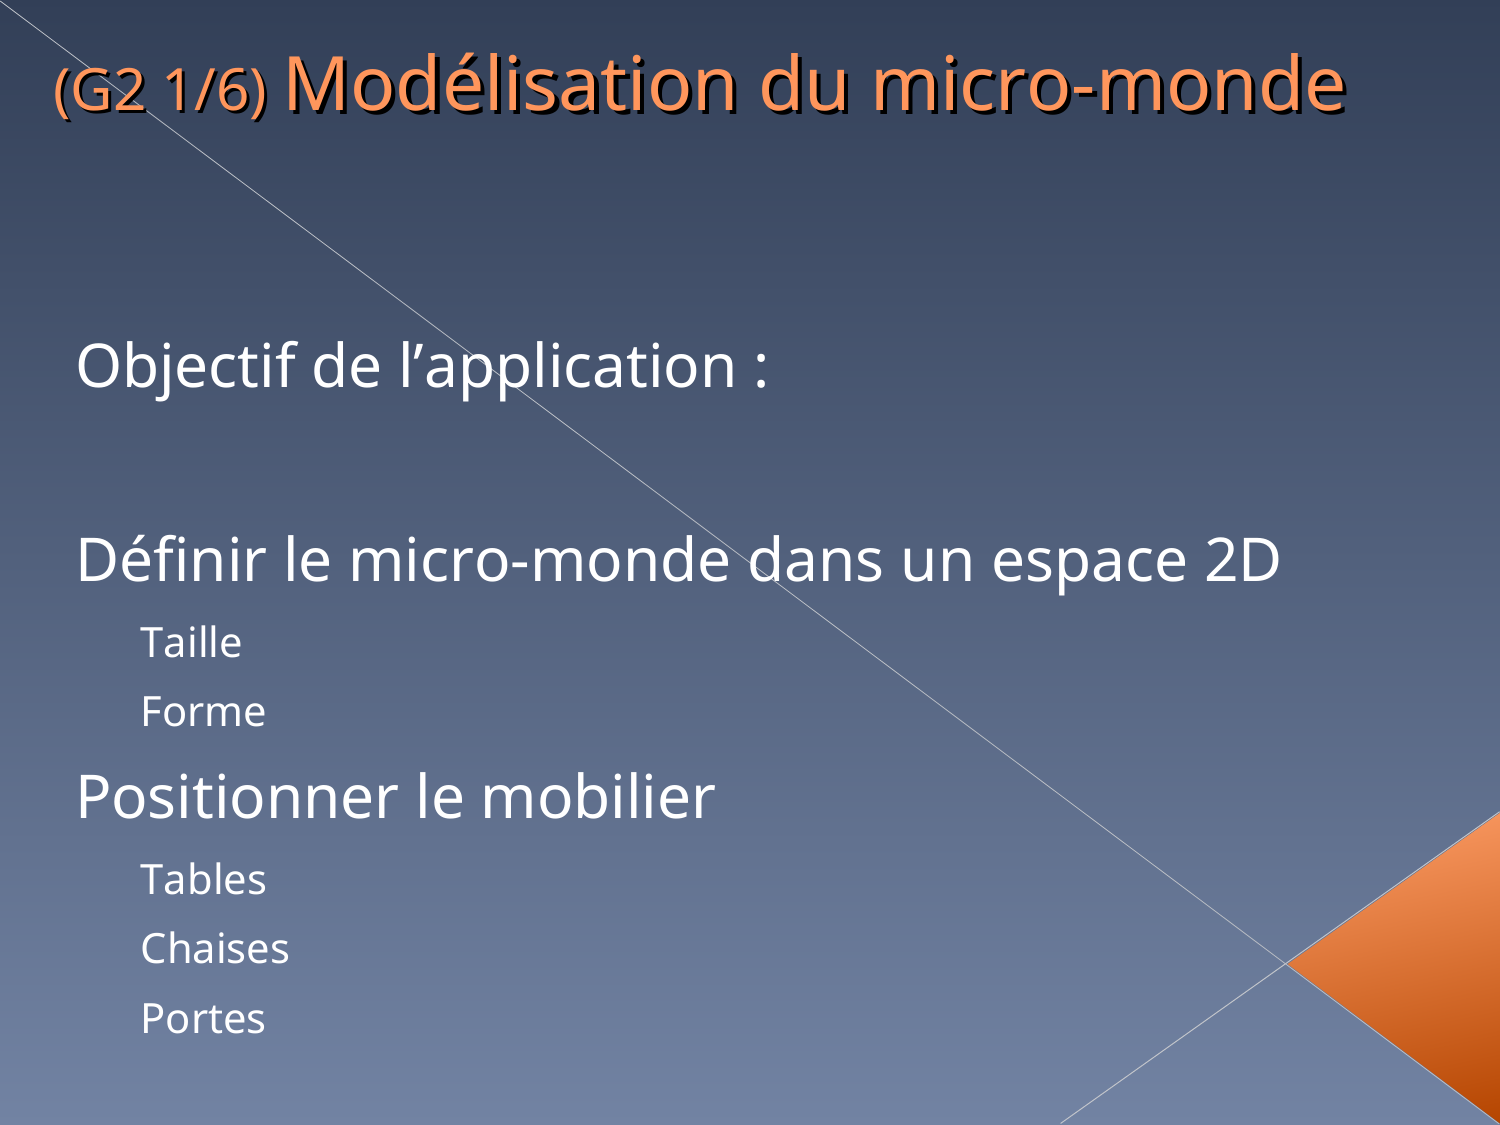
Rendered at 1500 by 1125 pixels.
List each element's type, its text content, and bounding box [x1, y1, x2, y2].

title (G2 1/6) Modélisation du micro-monde [0, 0, 1412, 178]
text_box [1287, 812, 1500, 1124]
text_box Objectif de l’application : Définir le micro-monde dans un espace 2D Taille Forme Positionner le mobilier Tables Chaises Portes [75, 308, 1426, 1060]
